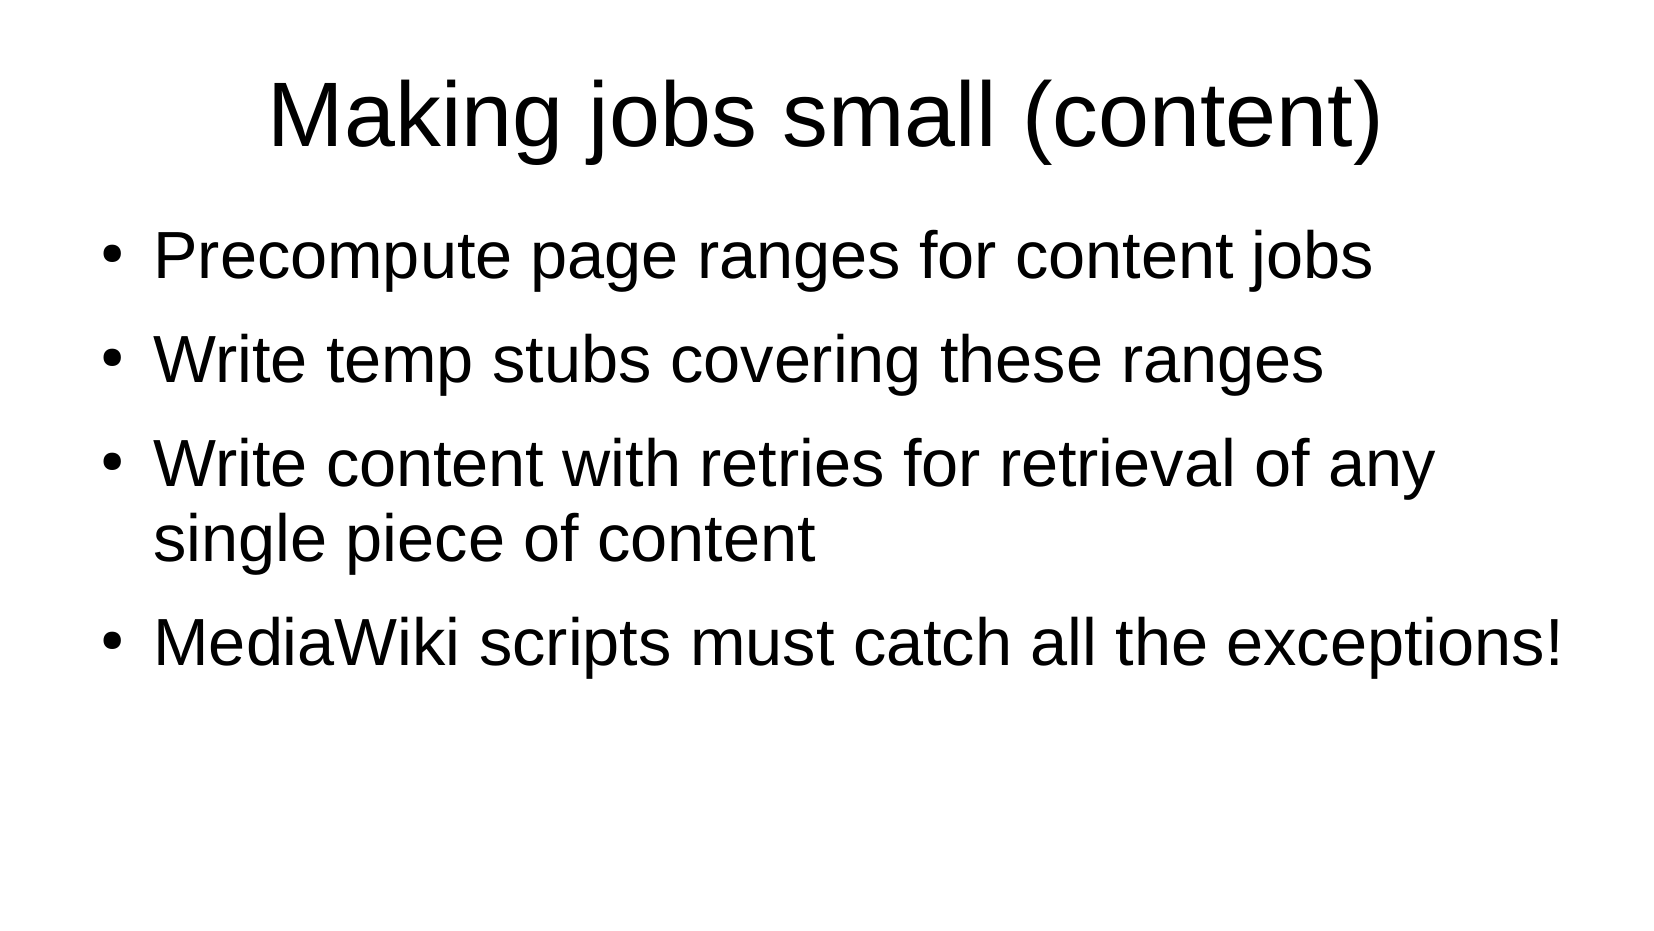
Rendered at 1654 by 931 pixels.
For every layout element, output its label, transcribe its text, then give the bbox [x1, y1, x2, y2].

list Precompute page ranges for content jobs Write temp stubs covering these ranges Write content with retries for retrieval of any single piece of content MediaWiki scripts must catch all the exceptions! [82, 217, 1571, 758]
title Making jobs small (content) [82, 37, 1571, 193]
